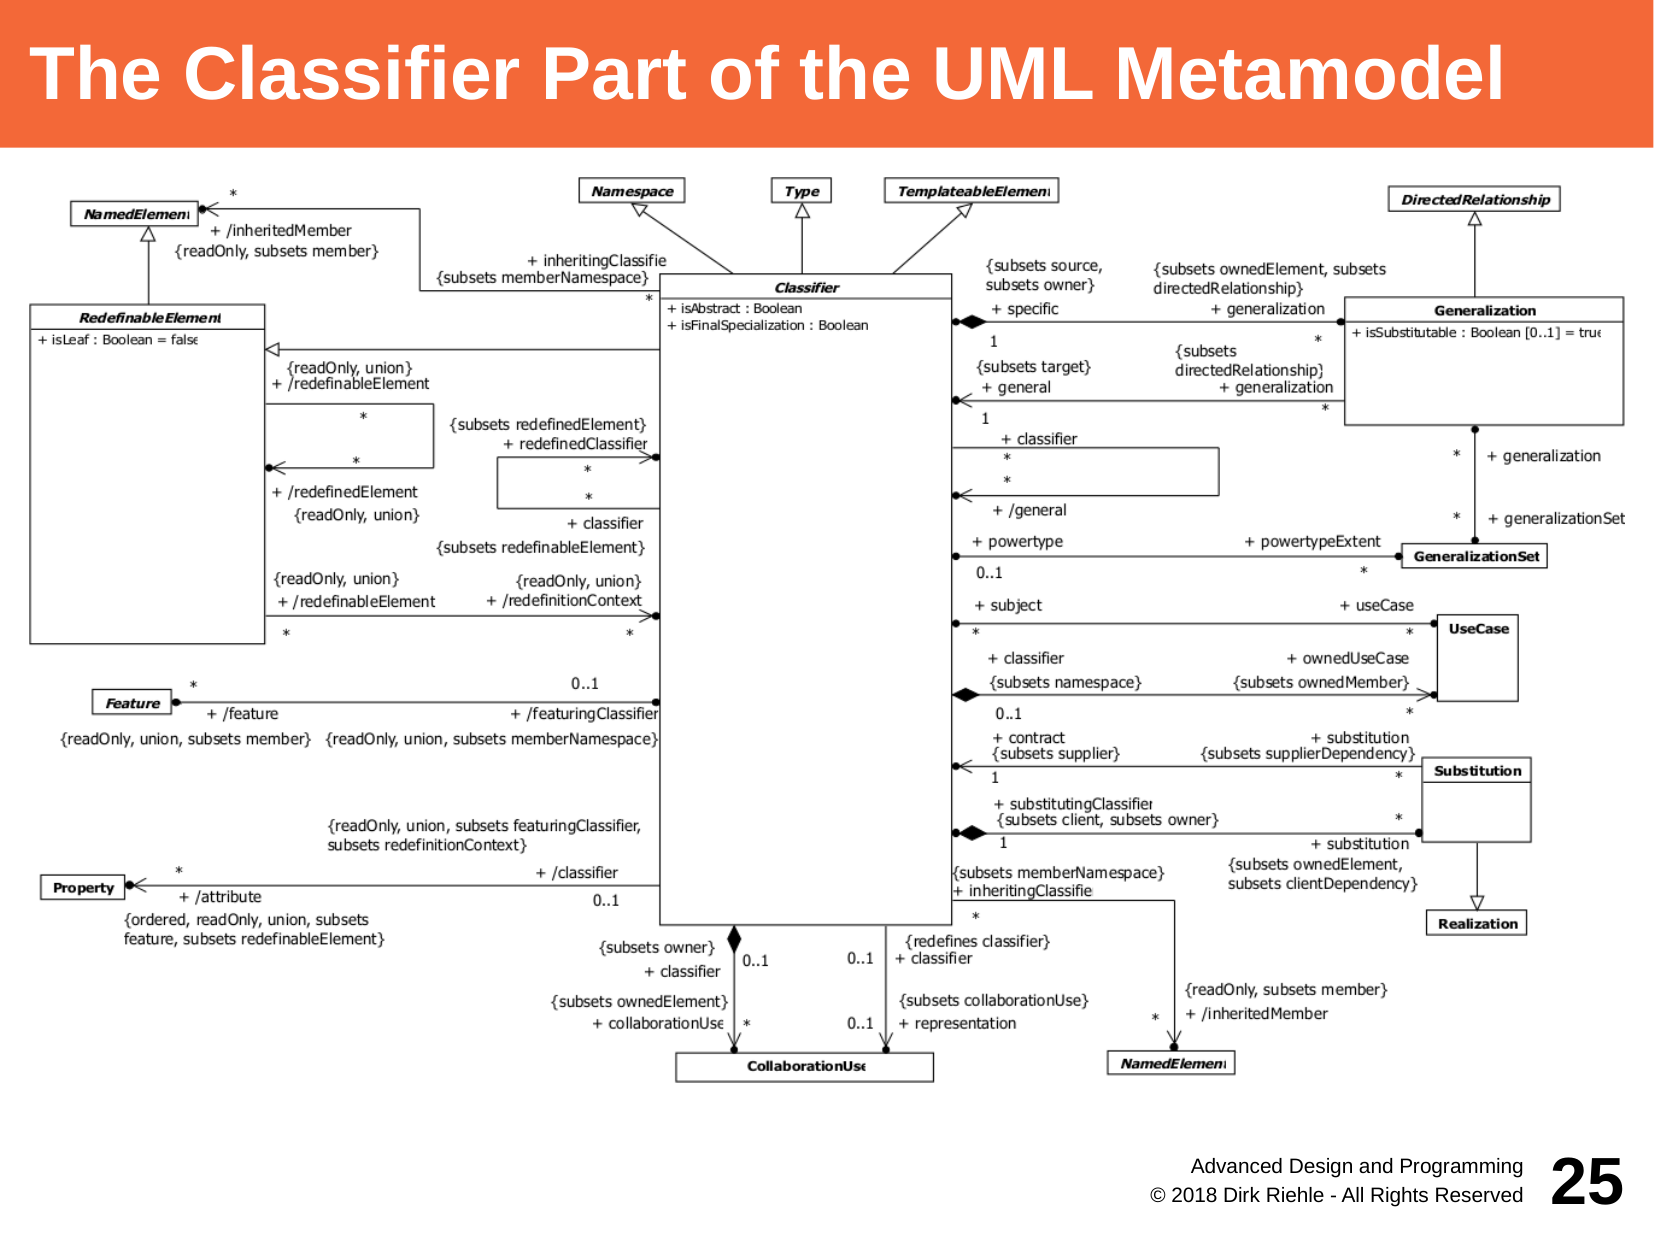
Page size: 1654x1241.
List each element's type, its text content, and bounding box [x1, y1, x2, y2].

title The Classifier Part of the UML Metamodel [0, 0, 1654, 148]
picture [29, 177, 1625, 1083]
